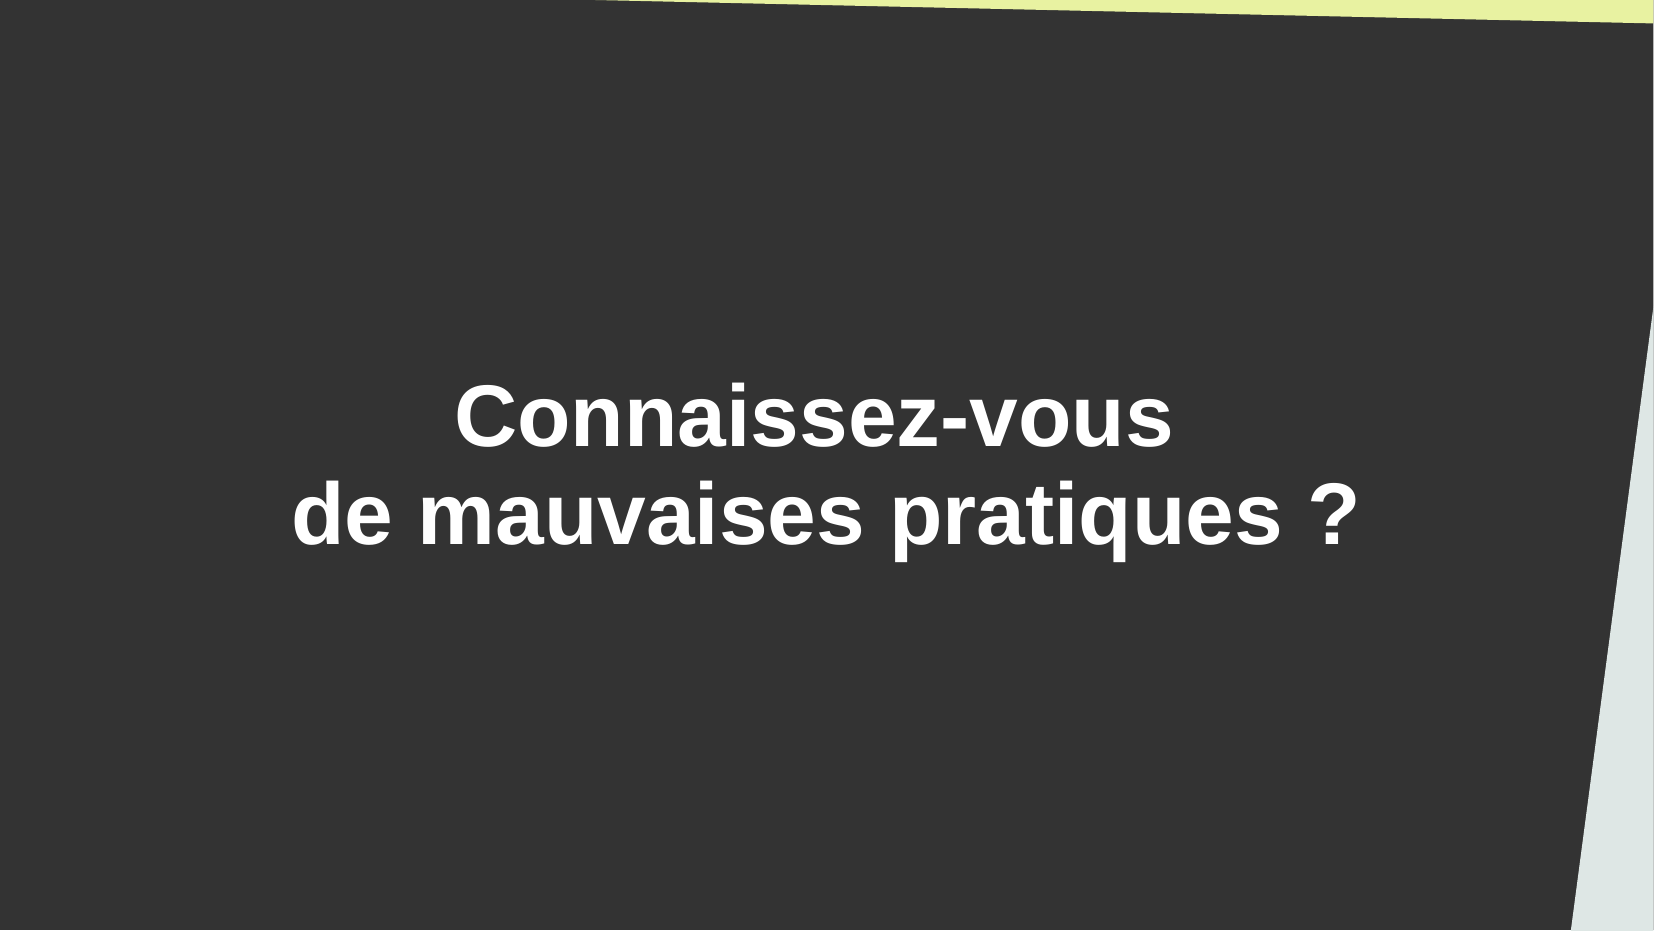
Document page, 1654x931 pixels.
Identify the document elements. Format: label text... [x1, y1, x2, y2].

title Connaissez-vous de mauvaises pratiques ? [31, 367, 1622, 563]
text_box [1570, 302, 1654, 931]
text_box [595, 0, 1654, 24]
